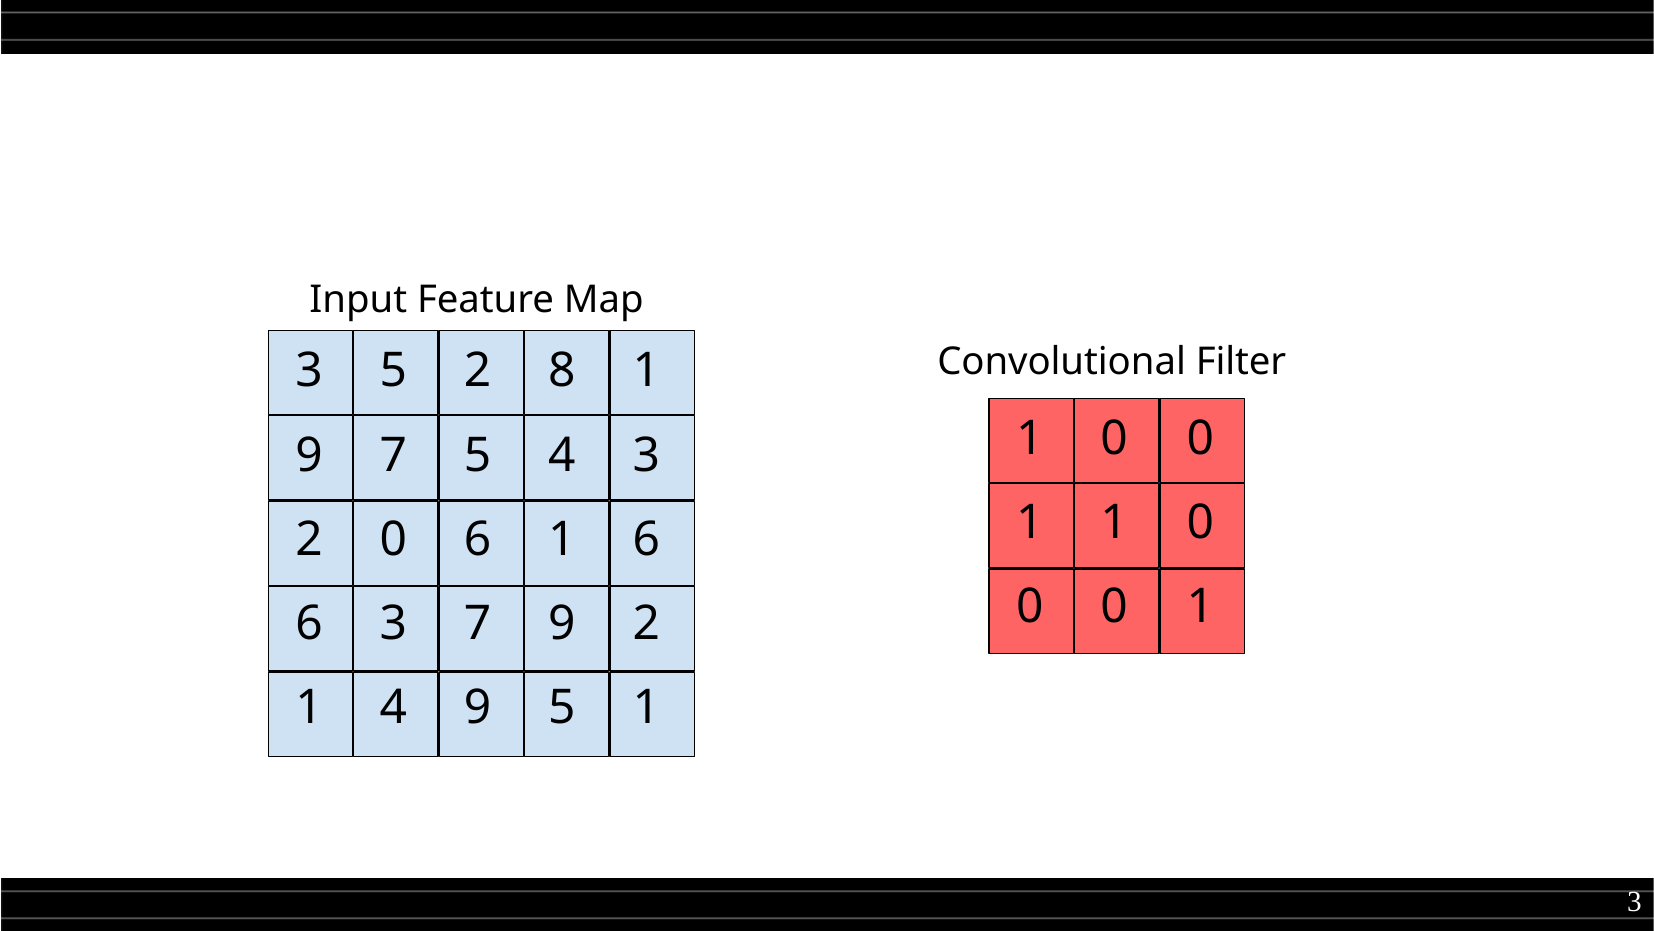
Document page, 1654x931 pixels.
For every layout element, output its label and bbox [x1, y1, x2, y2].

picture [1, 0, 1654, 54]
picture [267, 271, 1386, 757]
picture [1, 878, 1654, 931]
